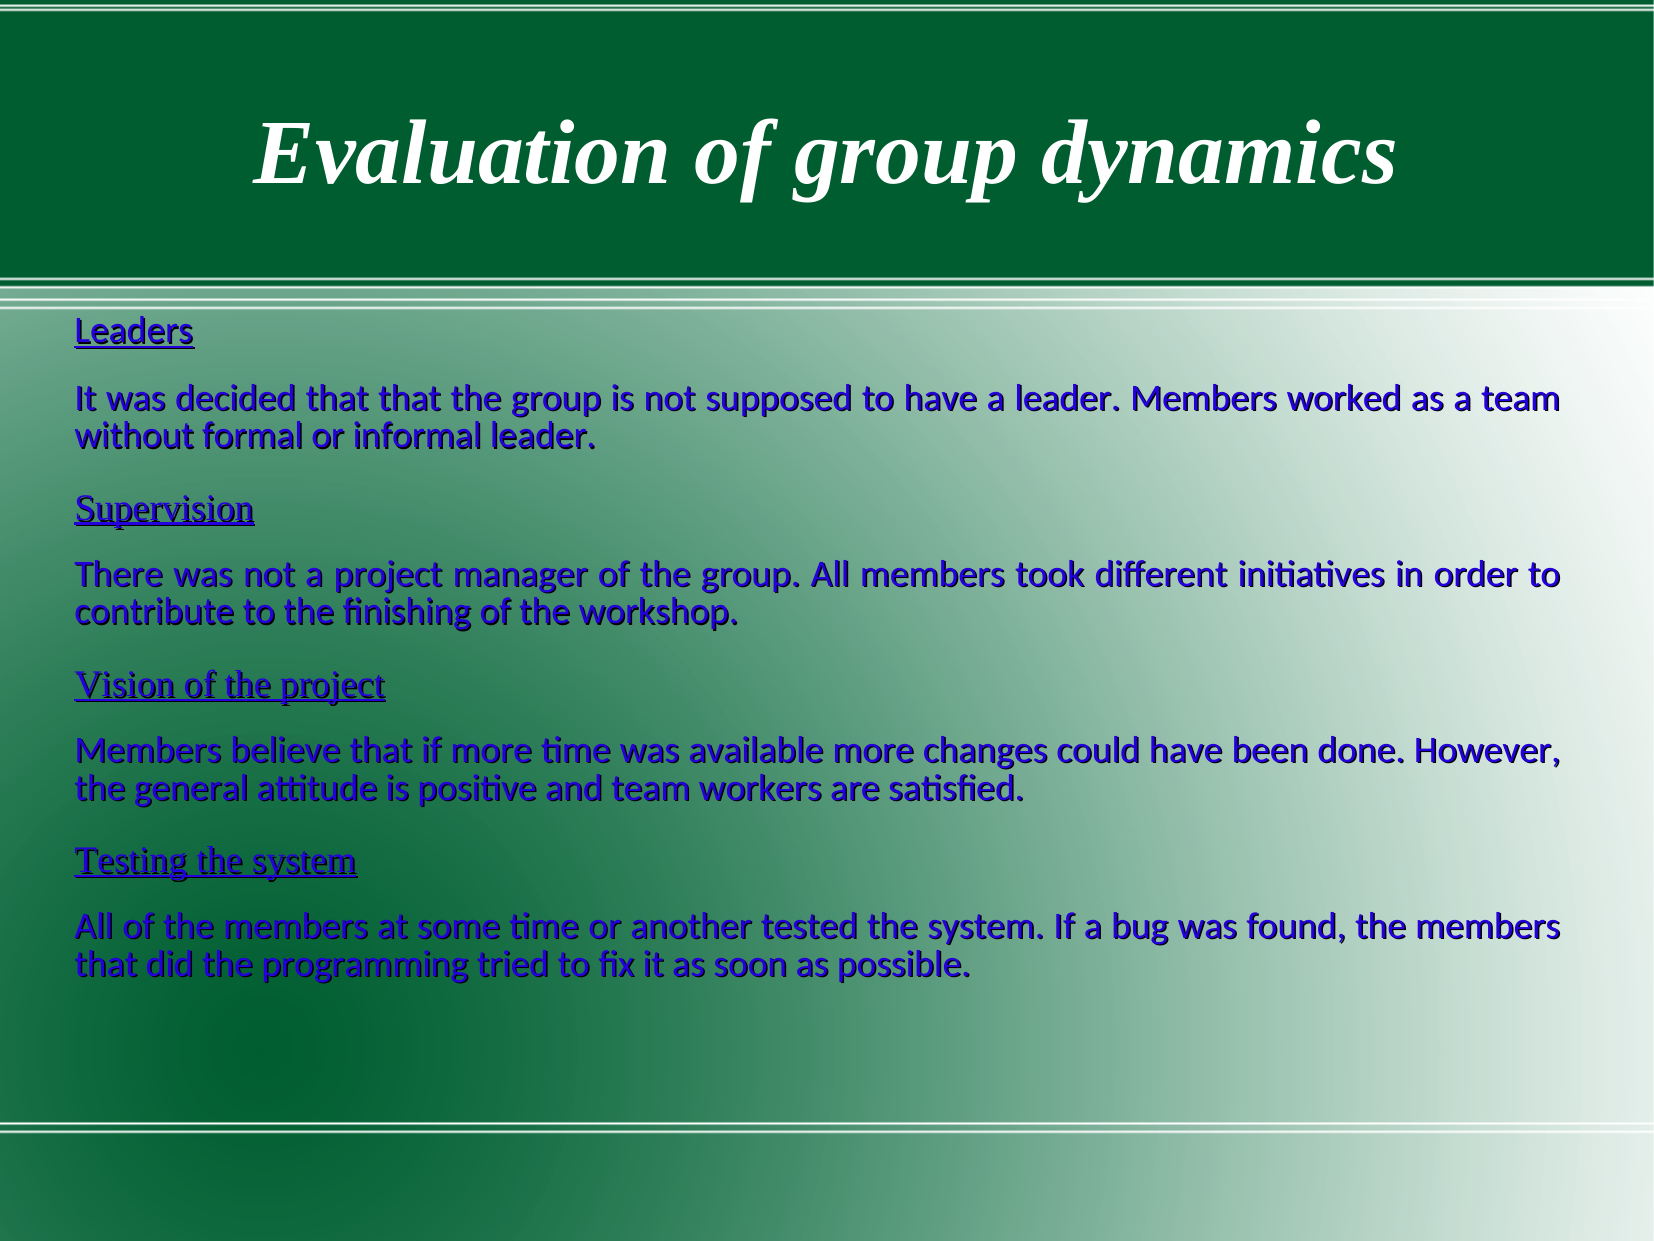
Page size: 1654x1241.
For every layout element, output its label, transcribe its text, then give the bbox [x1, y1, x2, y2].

title Evaluation of group dynamics [82, 49, 1571, 257]
list Leaders It was decided that that the group is not supposed to have a leader. Members worked as a team without formal or informal leader. Supervision There was not a project manager of the group. All members took different initiatives in order to contribute to the finishing of the workshop. Vision of the project Members believe that if more time was available more changes could have been done. However, the general attitude is positive and team workers are satisfied. Testing the system All of the members at some time or another tested the system. If a bug was found, the members that did the programming tried to fix it as soon as possible. [74, 314, 1563, 1061]
picture [0, 0, 1654, 1241]
